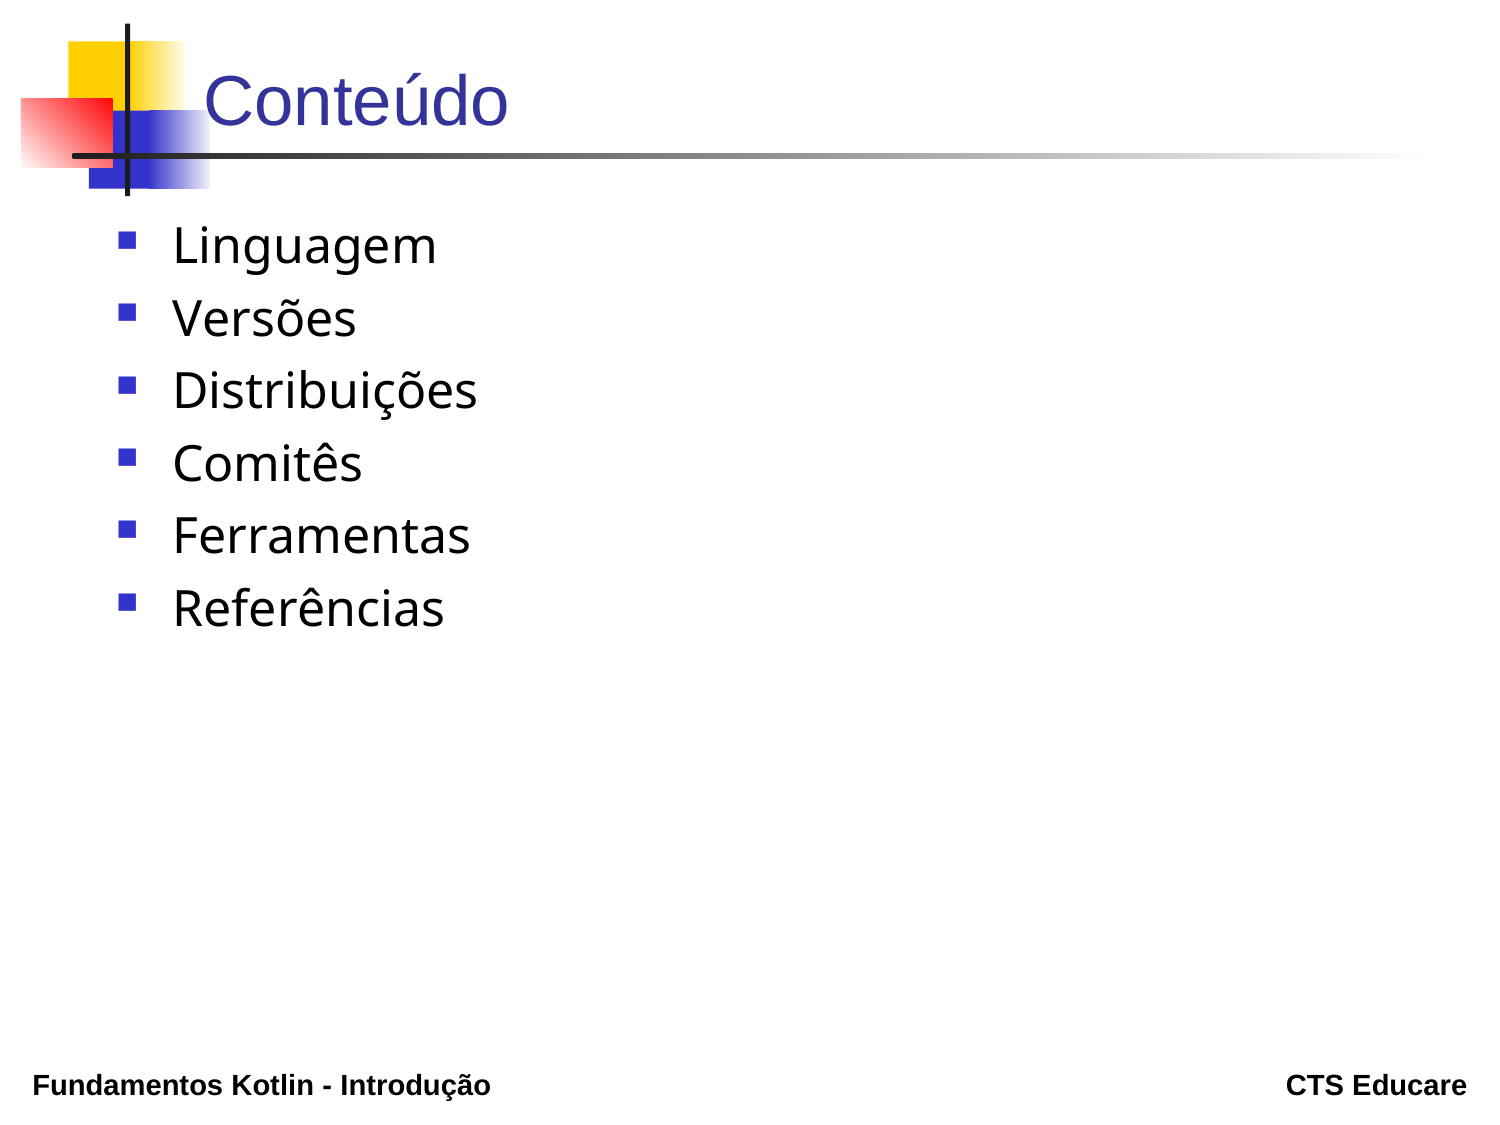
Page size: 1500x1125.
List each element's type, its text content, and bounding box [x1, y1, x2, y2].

title Conteúdo [188, 46, 1468, 149]
list Linguagem Versões Distribuições Comitês Ferramentas Referências [100, 206, 1447, 1024]
